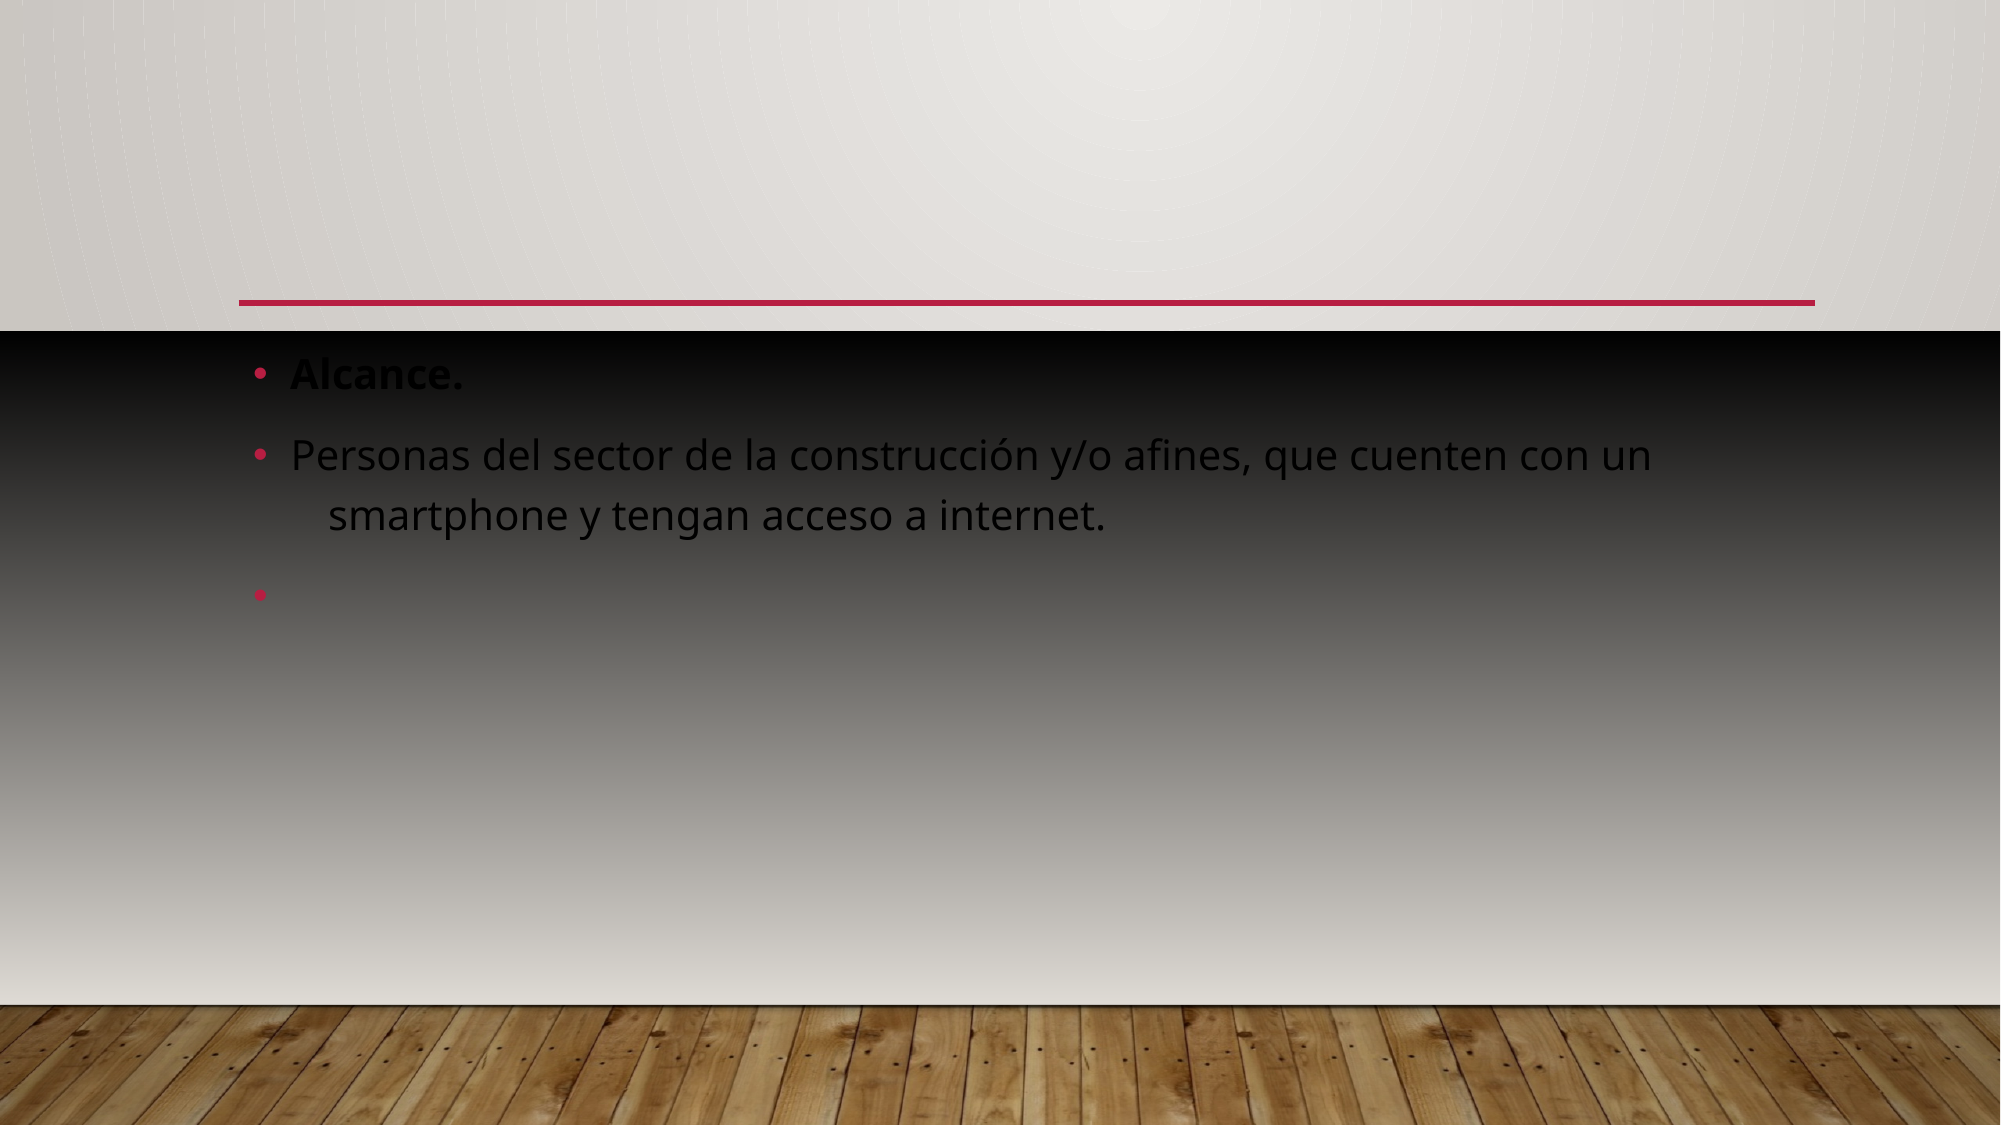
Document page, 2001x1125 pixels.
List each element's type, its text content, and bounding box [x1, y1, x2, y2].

list Alcance. Personas del sector de la construcción y/o afines, que cuenten con un smartphone y tengan acceso a internet. [238, 330, 1814, 897]
